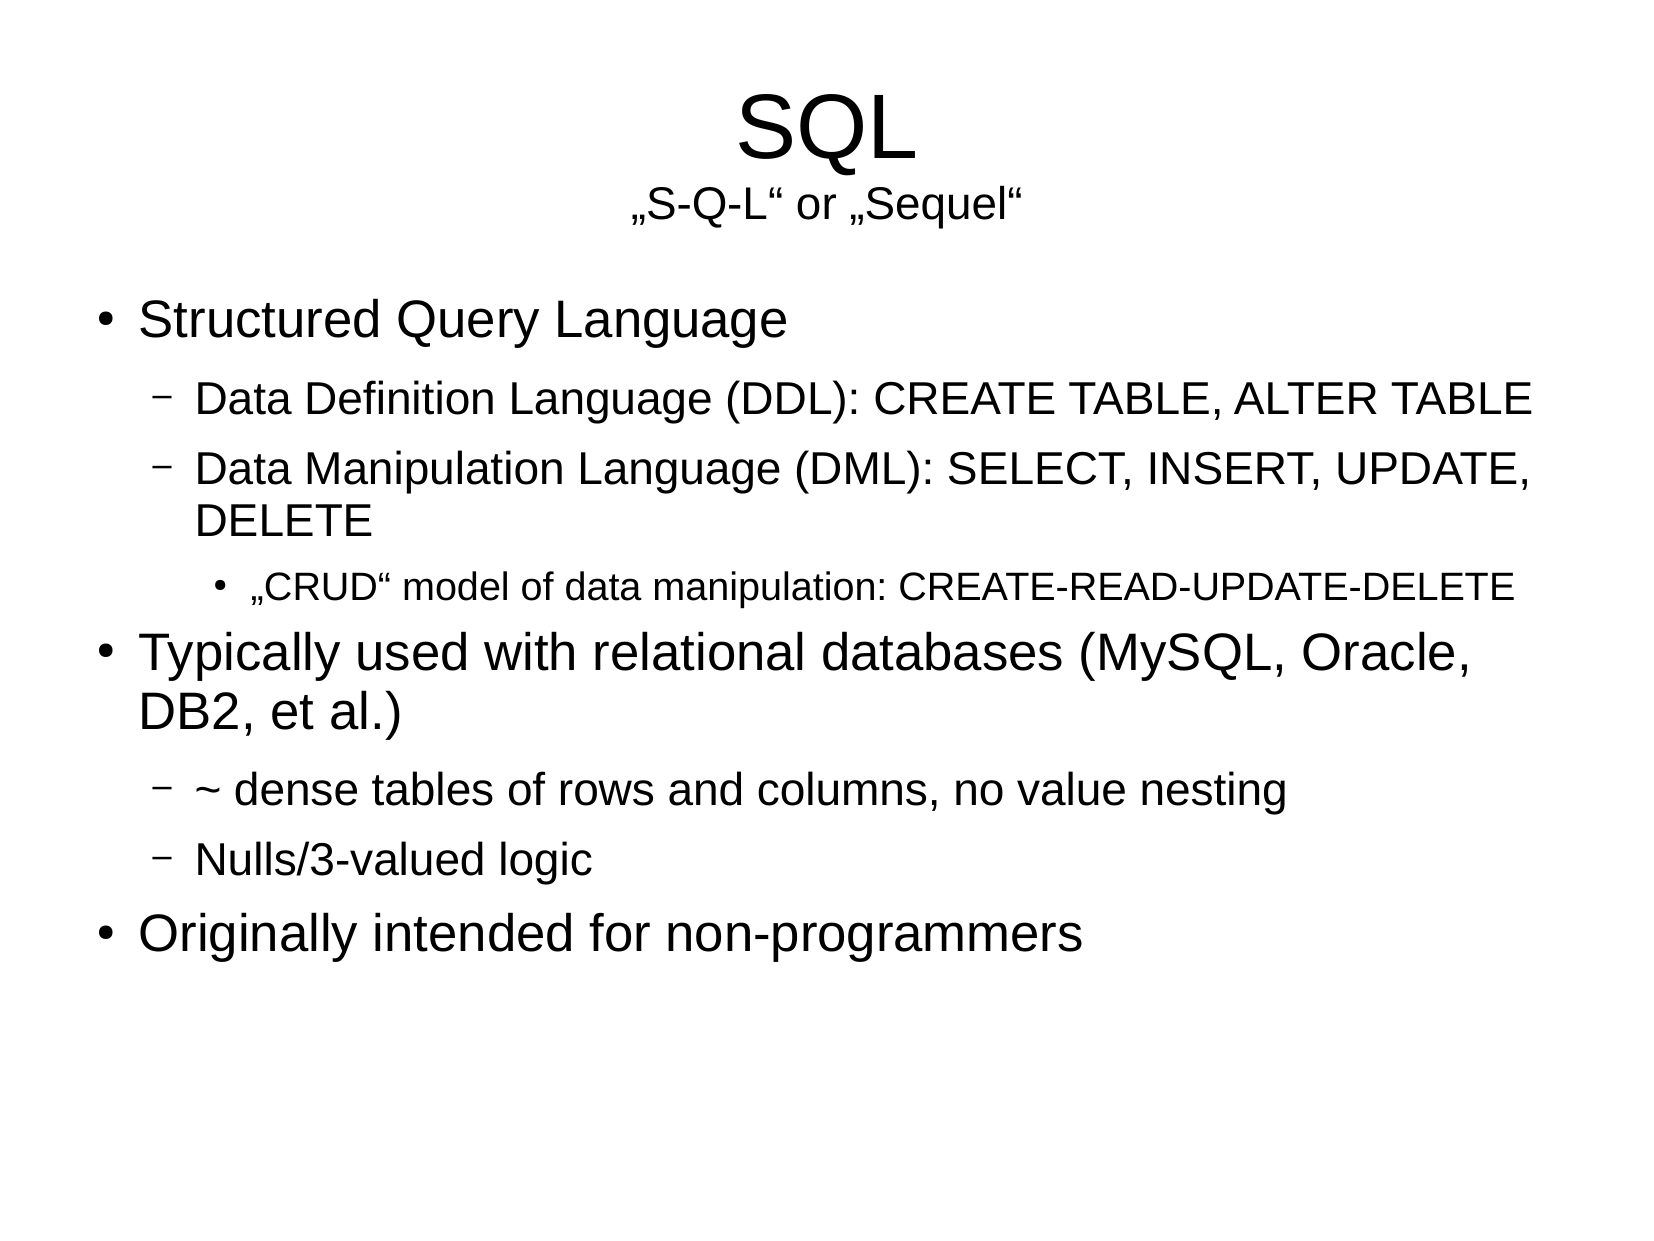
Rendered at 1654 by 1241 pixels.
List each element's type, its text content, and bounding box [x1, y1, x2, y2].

list Structured Query Language Data Definition Language (DDL): CREATE TABLE, ALTER TABLE Data Manipulation Language (DML): SELECT, INSERT, UPDATE, DELETE „CRUD“ model of data manipulation: CREATE-READ-UPDATE-DELETE Typically used with relational databases (MySQL, Oracle, DB2, et al.) ~ dense tables of rows and columns, no value nesting Nulls/3-valued logic Originally intended for non-programmers [82, 290, 1571, 1010]
title SQL „S-Q-L“ or „Sequel“ [82, 49, 1571, 257]
